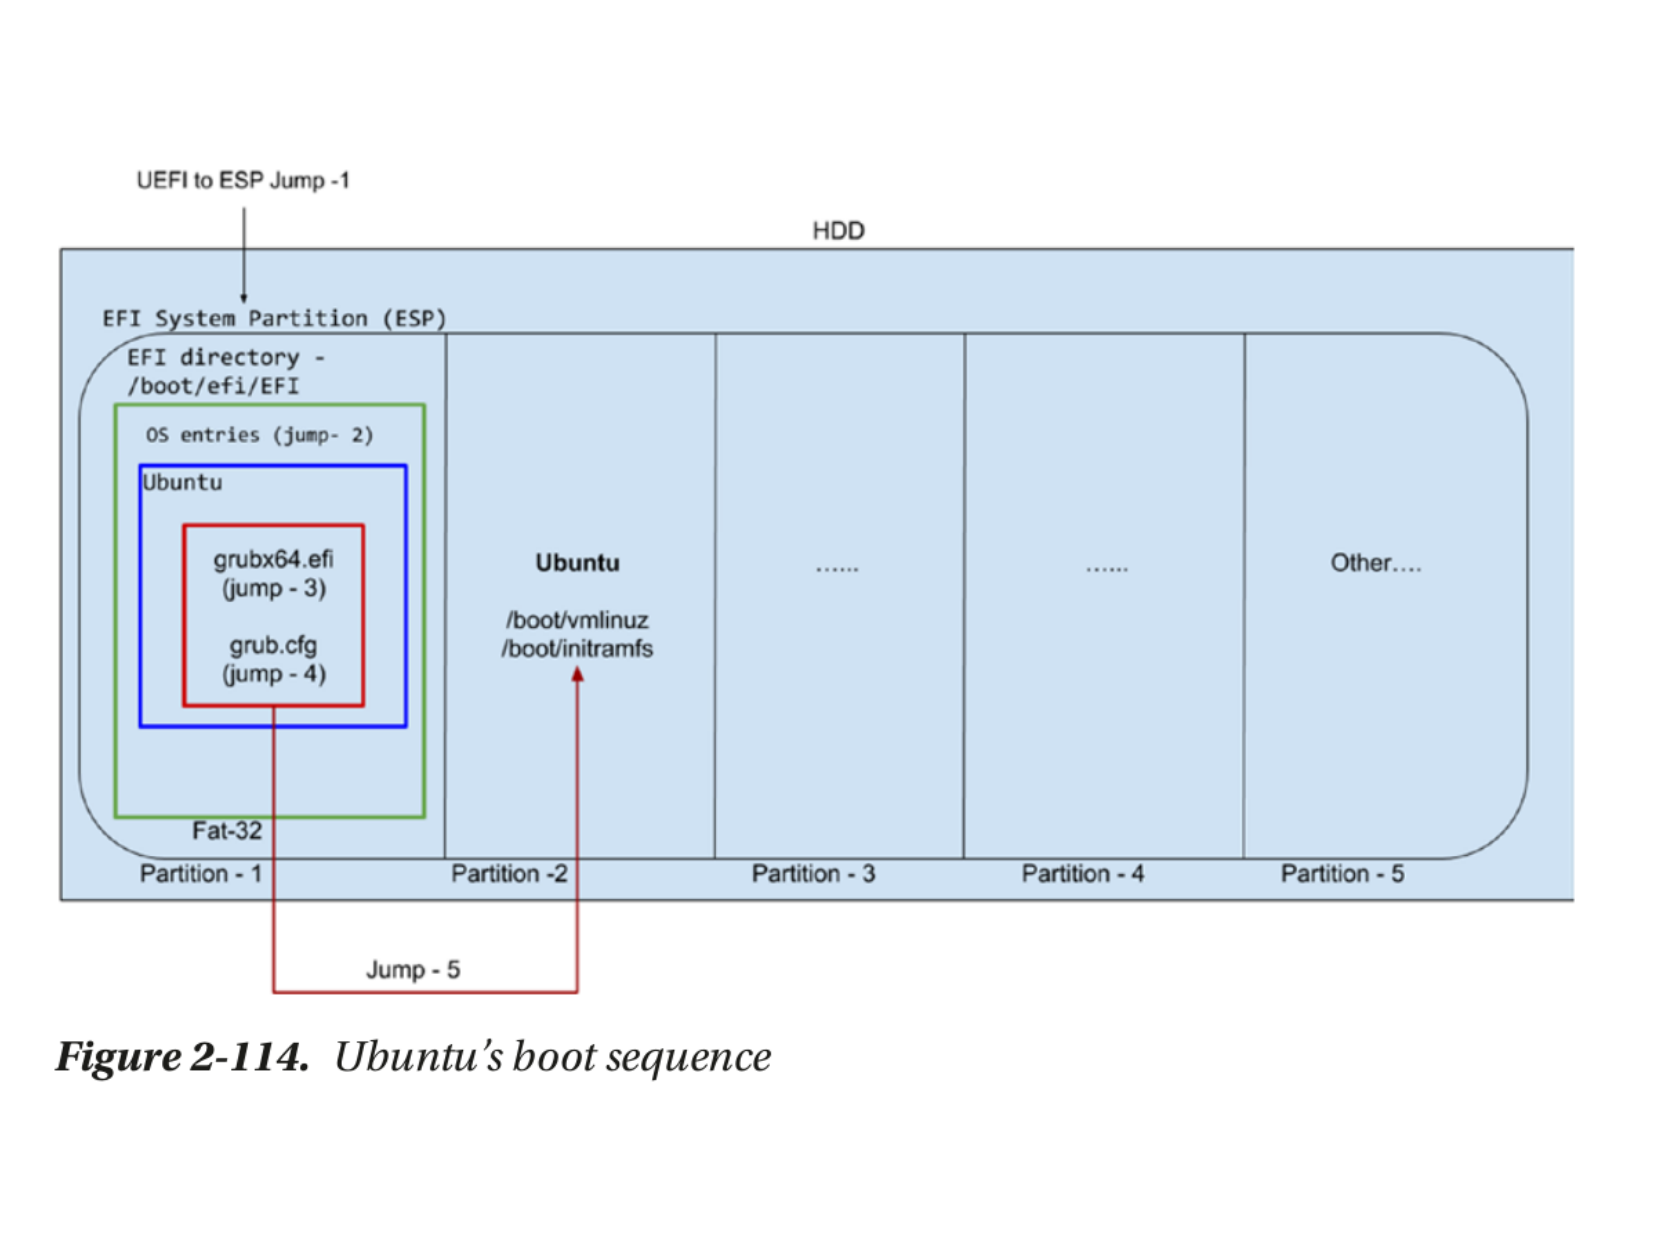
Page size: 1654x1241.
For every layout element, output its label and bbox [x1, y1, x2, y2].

picture [5, 146, 1654, 1101]
